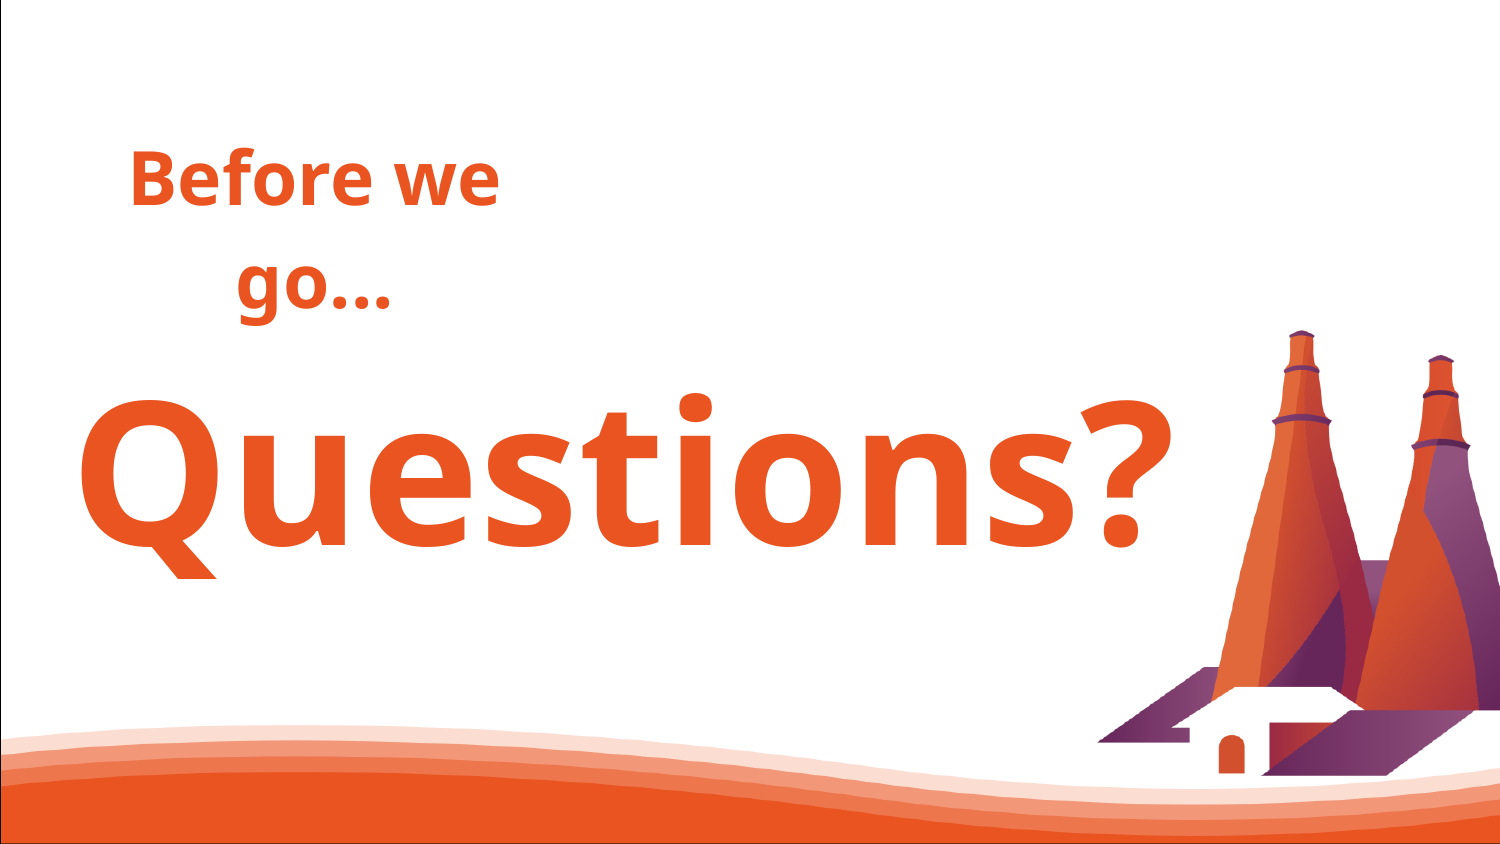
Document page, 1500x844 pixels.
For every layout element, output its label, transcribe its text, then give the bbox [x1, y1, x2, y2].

title Questions? [32, 355, 1216, 580]
picture [0, 0, 1500, 844]
title Before we go... [45, 185, 586, 271]
